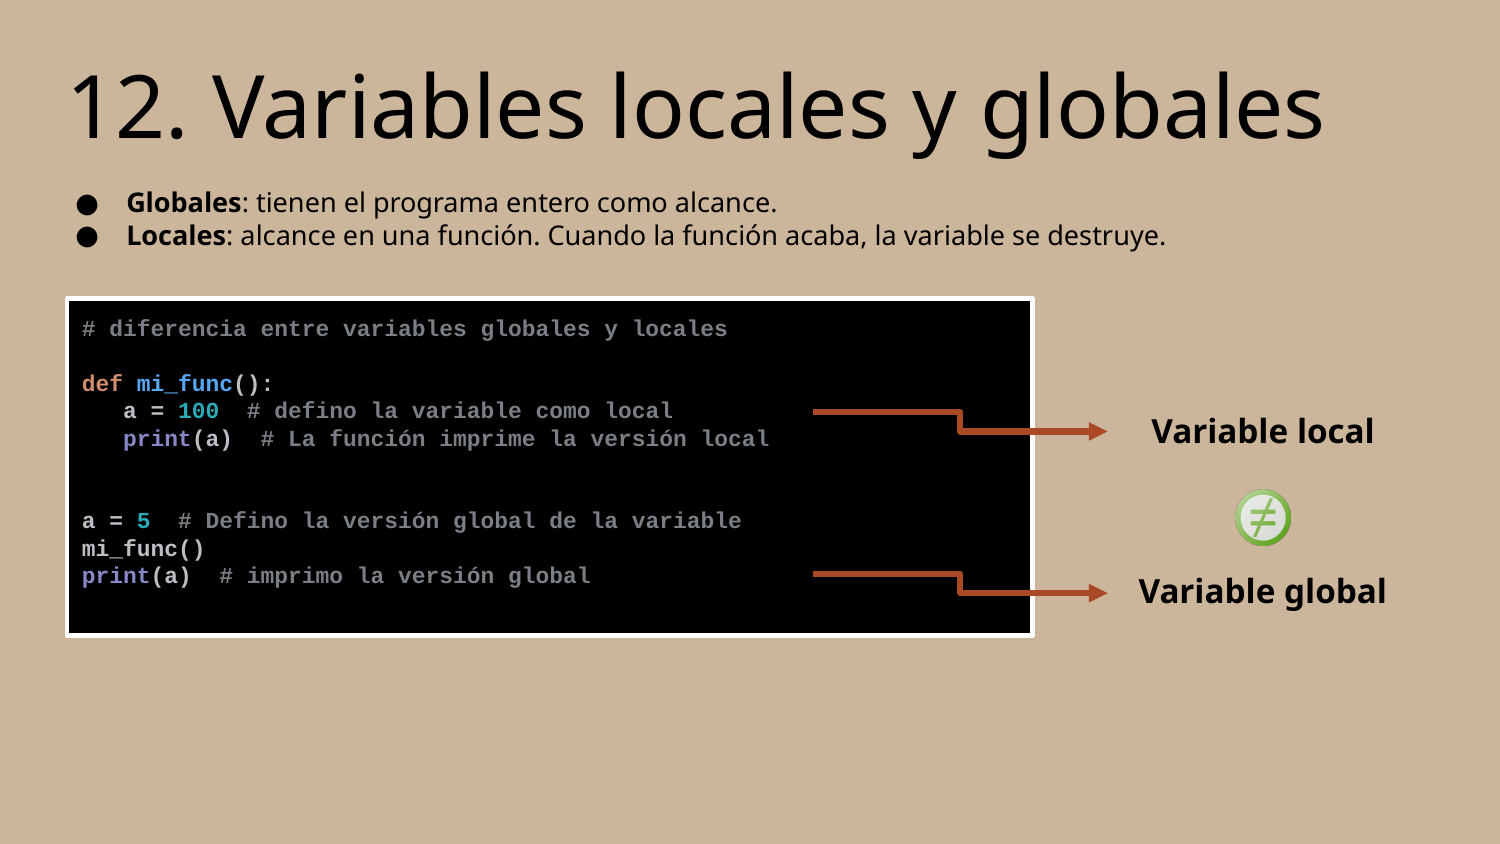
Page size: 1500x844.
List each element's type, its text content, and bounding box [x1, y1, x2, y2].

text_box # diferencia entre variables globales y locales def mi_func(): a = 100 # defino la variable como local print(a) # La función imprime la versión local a = 5 # Defino la versión global de la variable mi_func() print(a) # imprimo la versión global [66, 298, 1033, 636]
text_box Variable global [1123, 562, 1404, 619]
text_box Variable local [1123, 402, 1404, 458]
picture [1235, 489, 1291, 546]
text_box Globales: tienen el programa entero como alcance. Locales: alcance en una función. Cuando la función acaba, la variable se destruye. [36, 160, 1449, 276]
title 12. Variables locales y globales [51, 34, 1449, 160]
